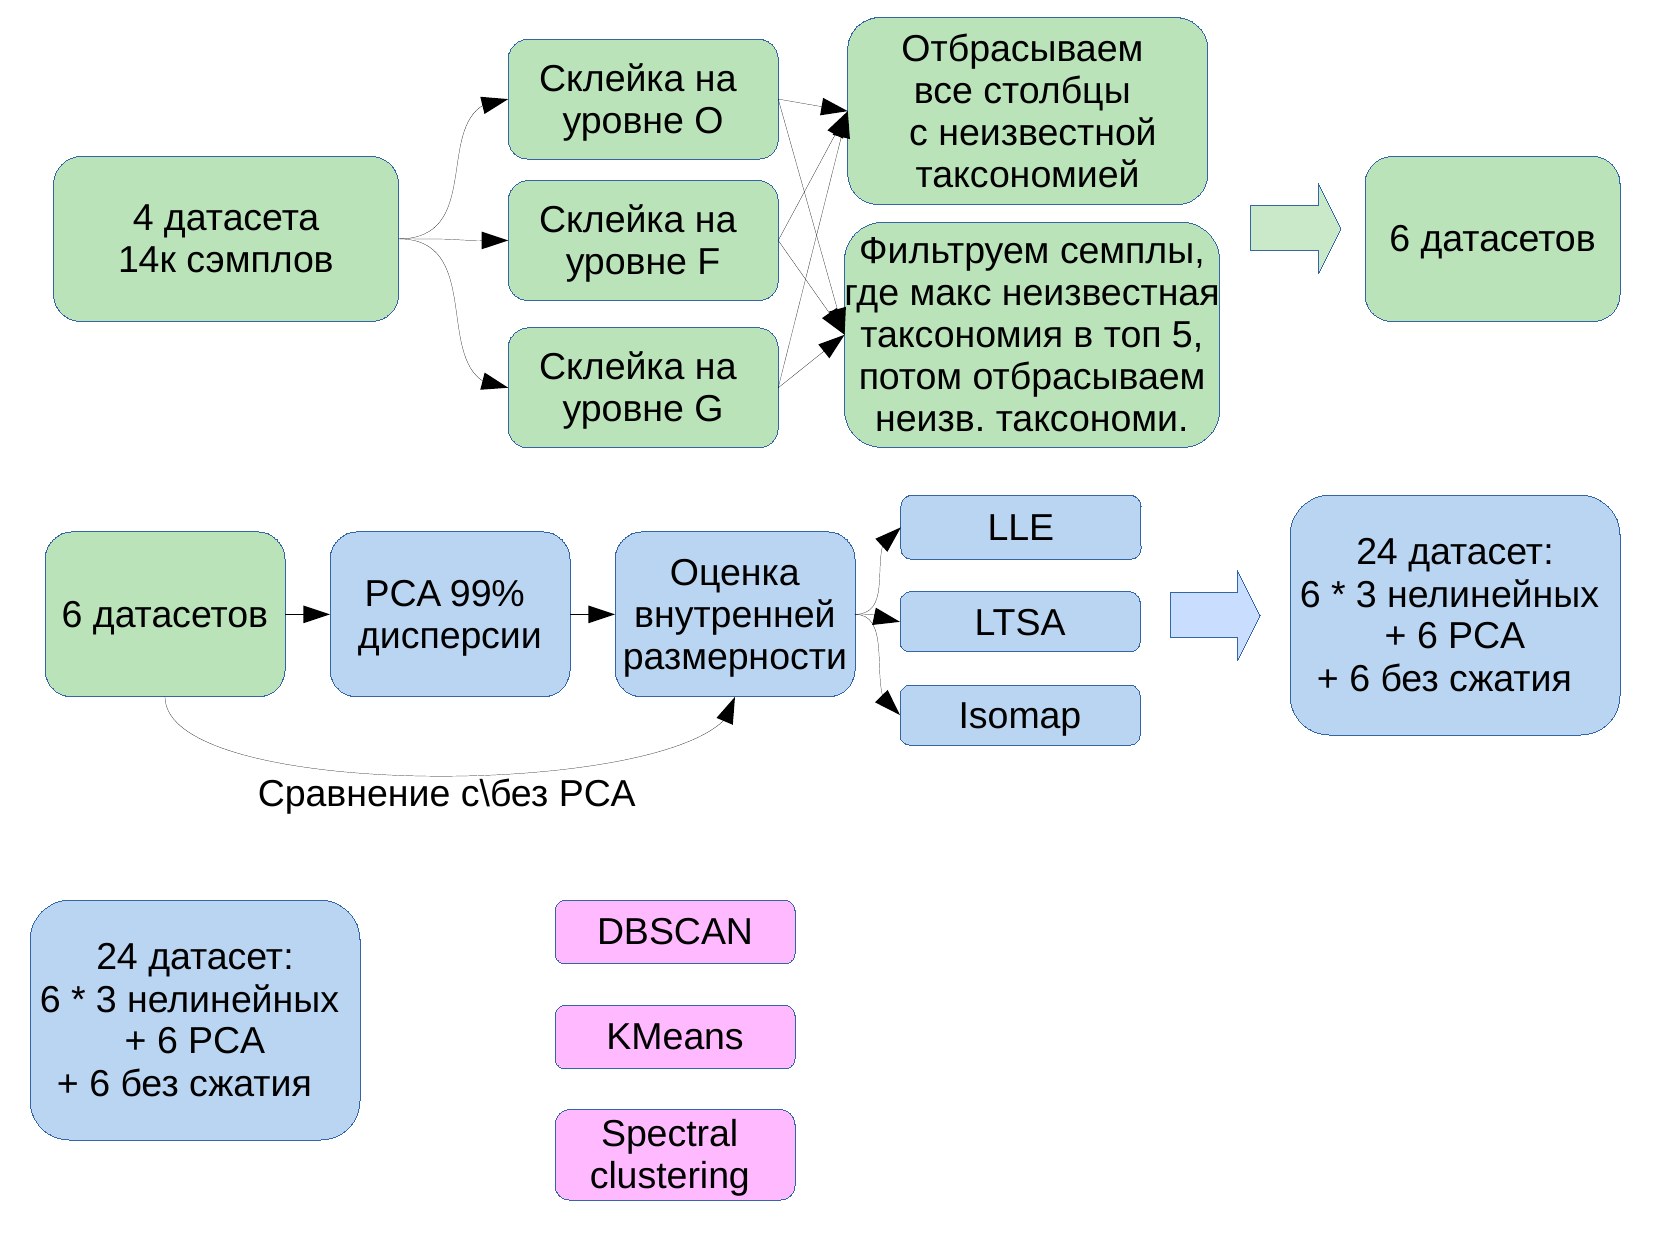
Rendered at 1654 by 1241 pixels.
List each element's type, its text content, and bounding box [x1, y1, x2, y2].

text_box PCA 99% дисперсии [330, 531, 571, 697]
text_box LTSA [900, 591, 1141, 652]
text_box Оценка внутренней размерности [615, 531, 856, 697]
text_box Spectral clustering [555, 1109, 796, 1201]
text_box 24 датасет: 6 * 3 нелинейных + 6 PCA + 6 без сжатия [30, 900, 361, 1141]
text_box Сравнение с\без PCA [243, 765, 694, 865]
text_box Isomap [900, 685, 1141, 746]
text_box 24 датасет: 6 * 3 нелинейных + 6 PCA + 6 без сжатия [1290, 495, 1621, 736]
text_box Склейка на уровне F [508, 180, 779, 301]
text_box Отбрасываем все столбцы с неизвестной таксономией [847, 17, 1208, 205]
text_box [1170, 570, 1261, 661]
text_box [1250, 183, 1341, 274]
text_box Фильтруем семплы, где макс неизвестная таксономия в топ 5, потом отбрасываем неизв. таксономи. [844, 222, 1220, 448]
text_box Склейка на уровне G [508, 327, 779, 448]
text_box LLE [900, 495, 1142, 560]
text_box 6 датасетов [1365, 156, 1621, 322]
text_box DBSCAN [555, 900, 796, 964]
text_box KMeans [555, 1005, 796, 1069]
text_box 4 датасета 14к сэмплов [53, 156, 399, 322]
text_box Склейка на уровне O [508, 39, 779, 160]
text_box 6 датасетов [45, 531, 286, 697]
